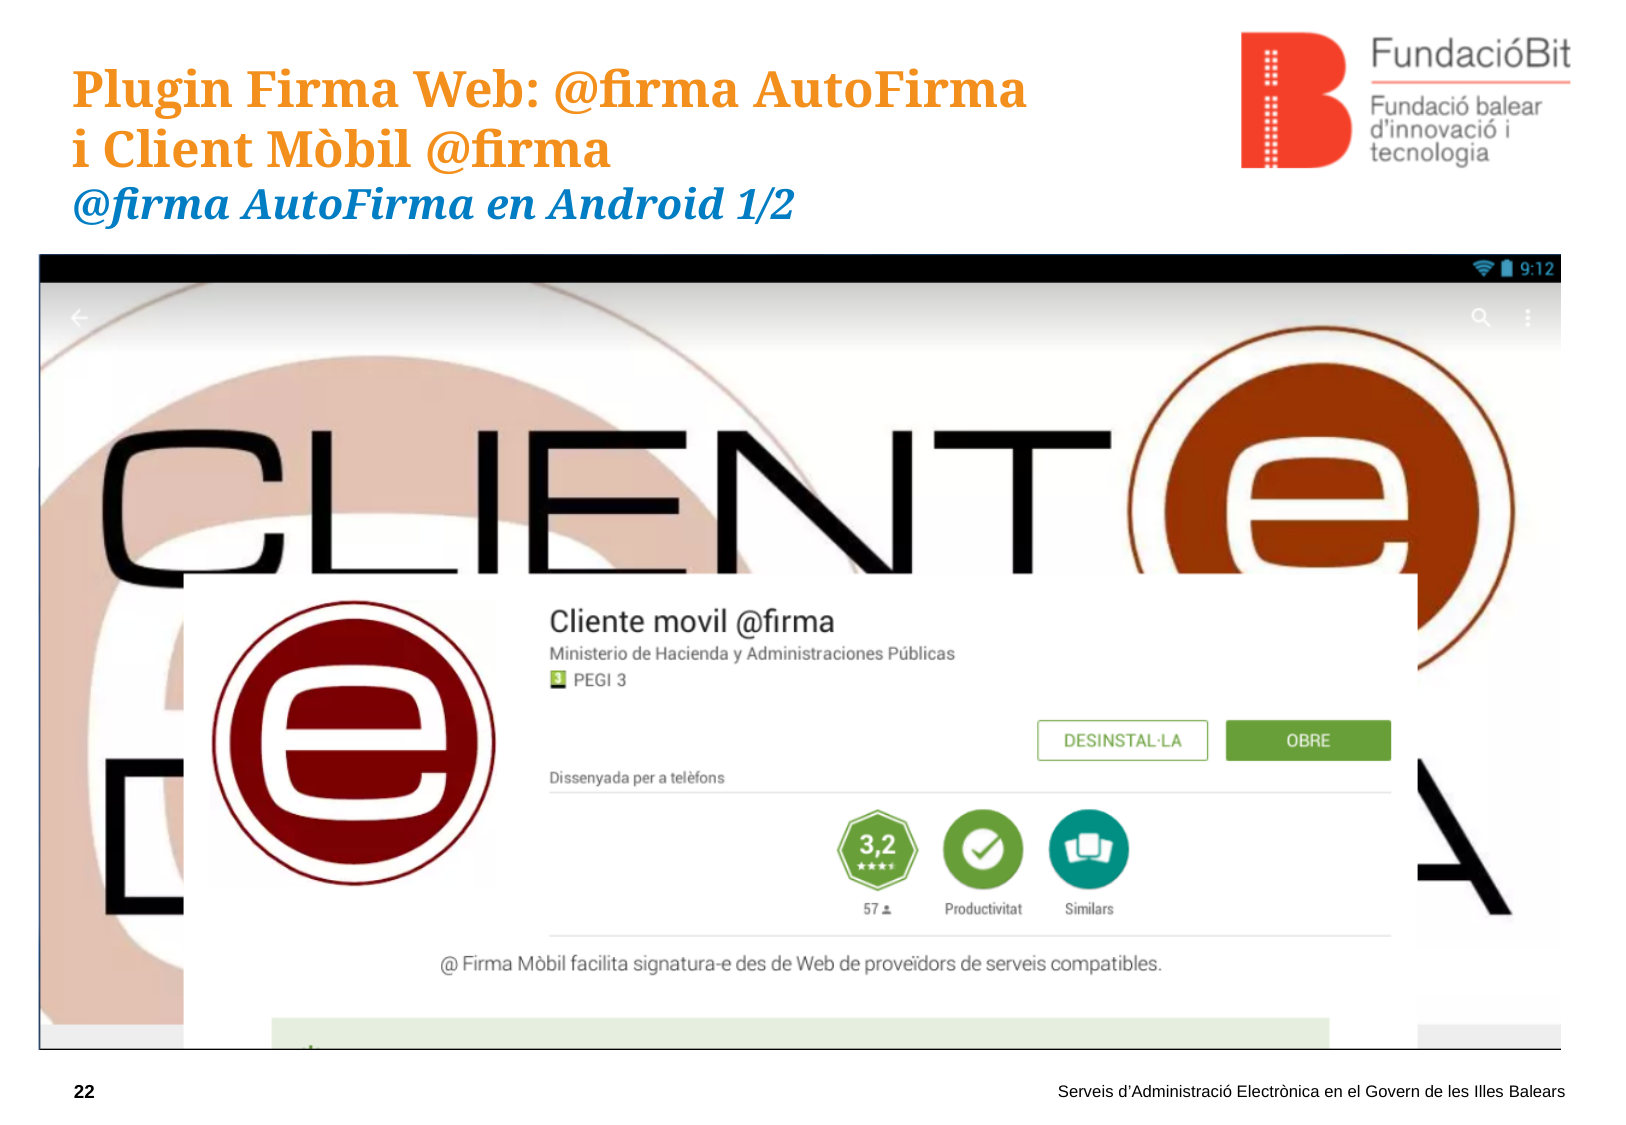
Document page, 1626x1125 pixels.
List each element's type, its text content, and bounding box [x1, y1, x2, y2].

text_box Plugin Firma Web: @firma AutoFirma i Client Mòbil @firma @firma AutoFirma en Android 1/2 [72, 57, 1227, 161]
picture [1227, 24, 1602, 180]
slide_number <número> [73, 1079, 125, 1104]
picture [38, 254, 1561, 1051]
